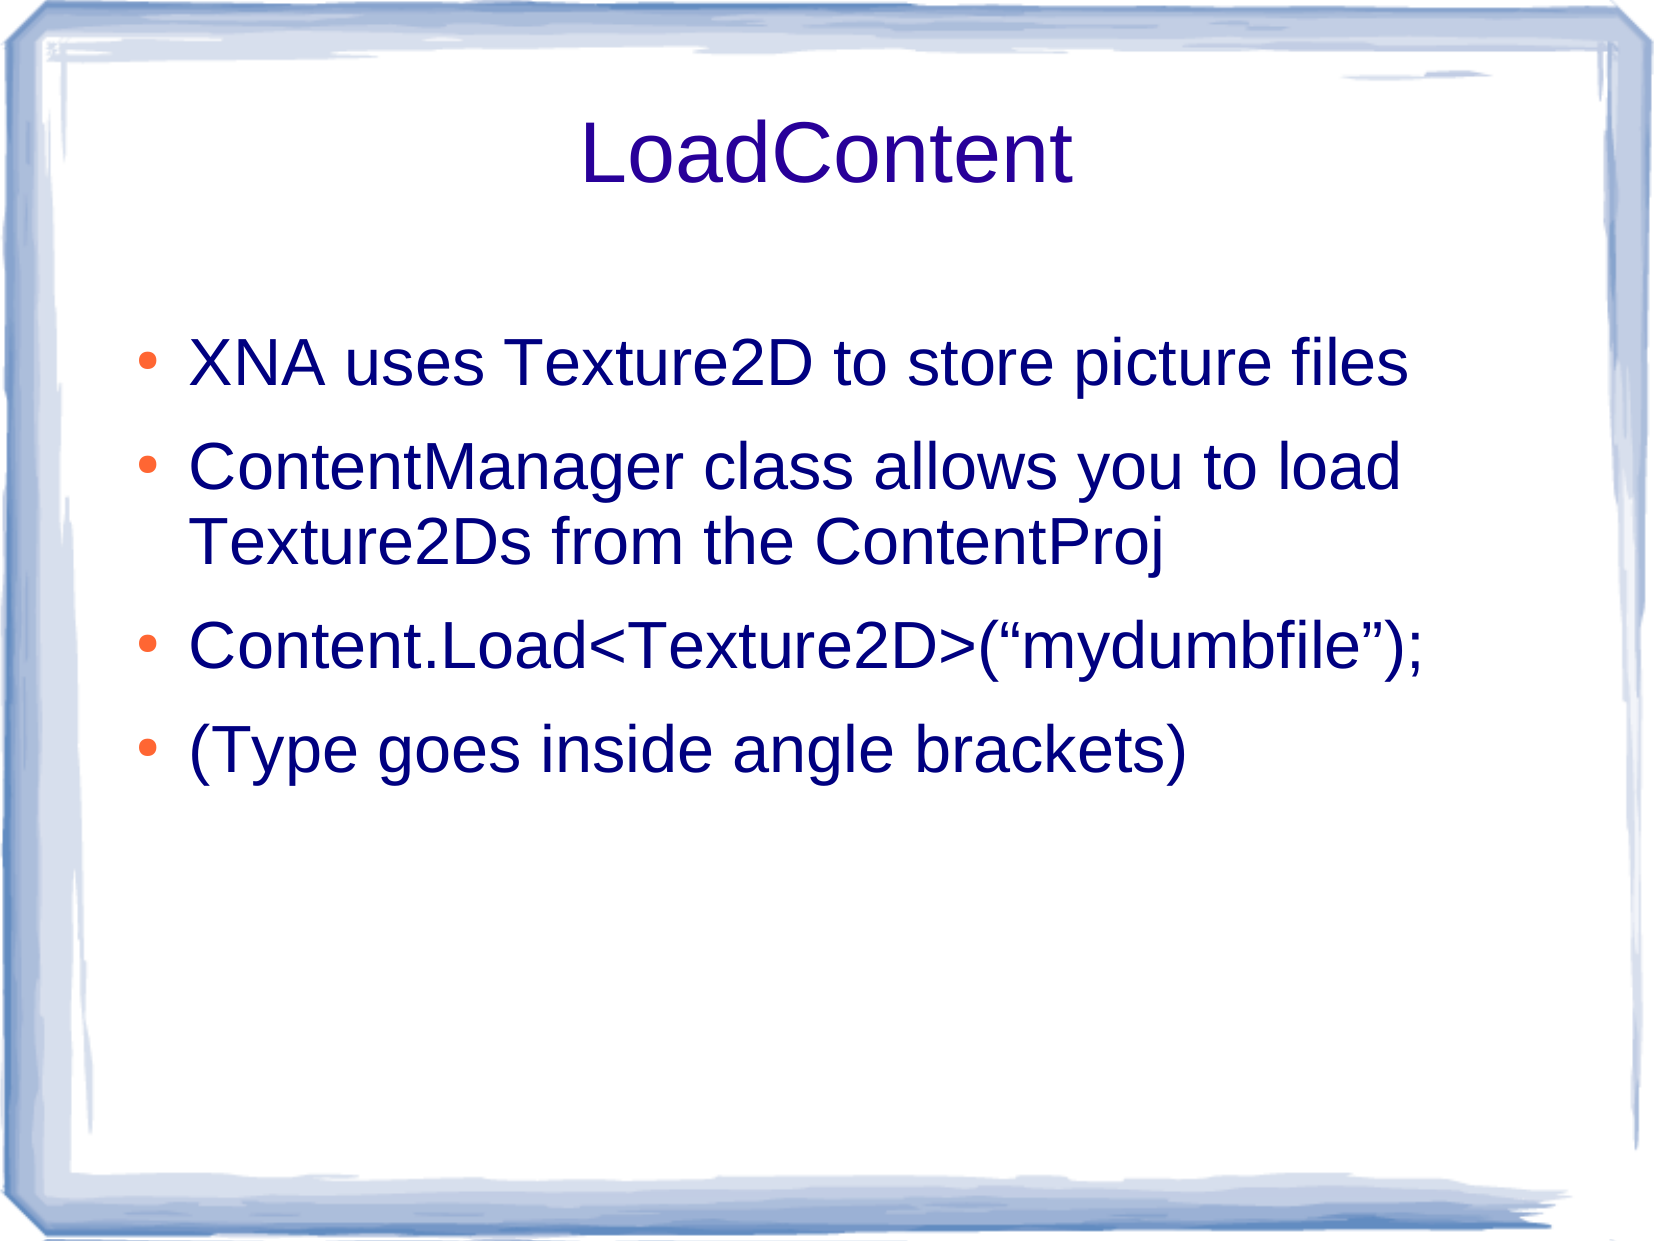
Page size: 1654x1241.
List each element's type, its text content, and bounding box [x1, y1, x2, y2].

list XNA uses Texture2D to store picture files ContentManager class allows you to load Texture2Ds from the ContentProj Content.Load<Texture2D>(“mydumbfile”); (Type goes inside angle brackets) [118, 324, 1571, 1004]
title LoadContent [82, 49, 1571, 257]
picture [0, 0, 1654, 1241]
